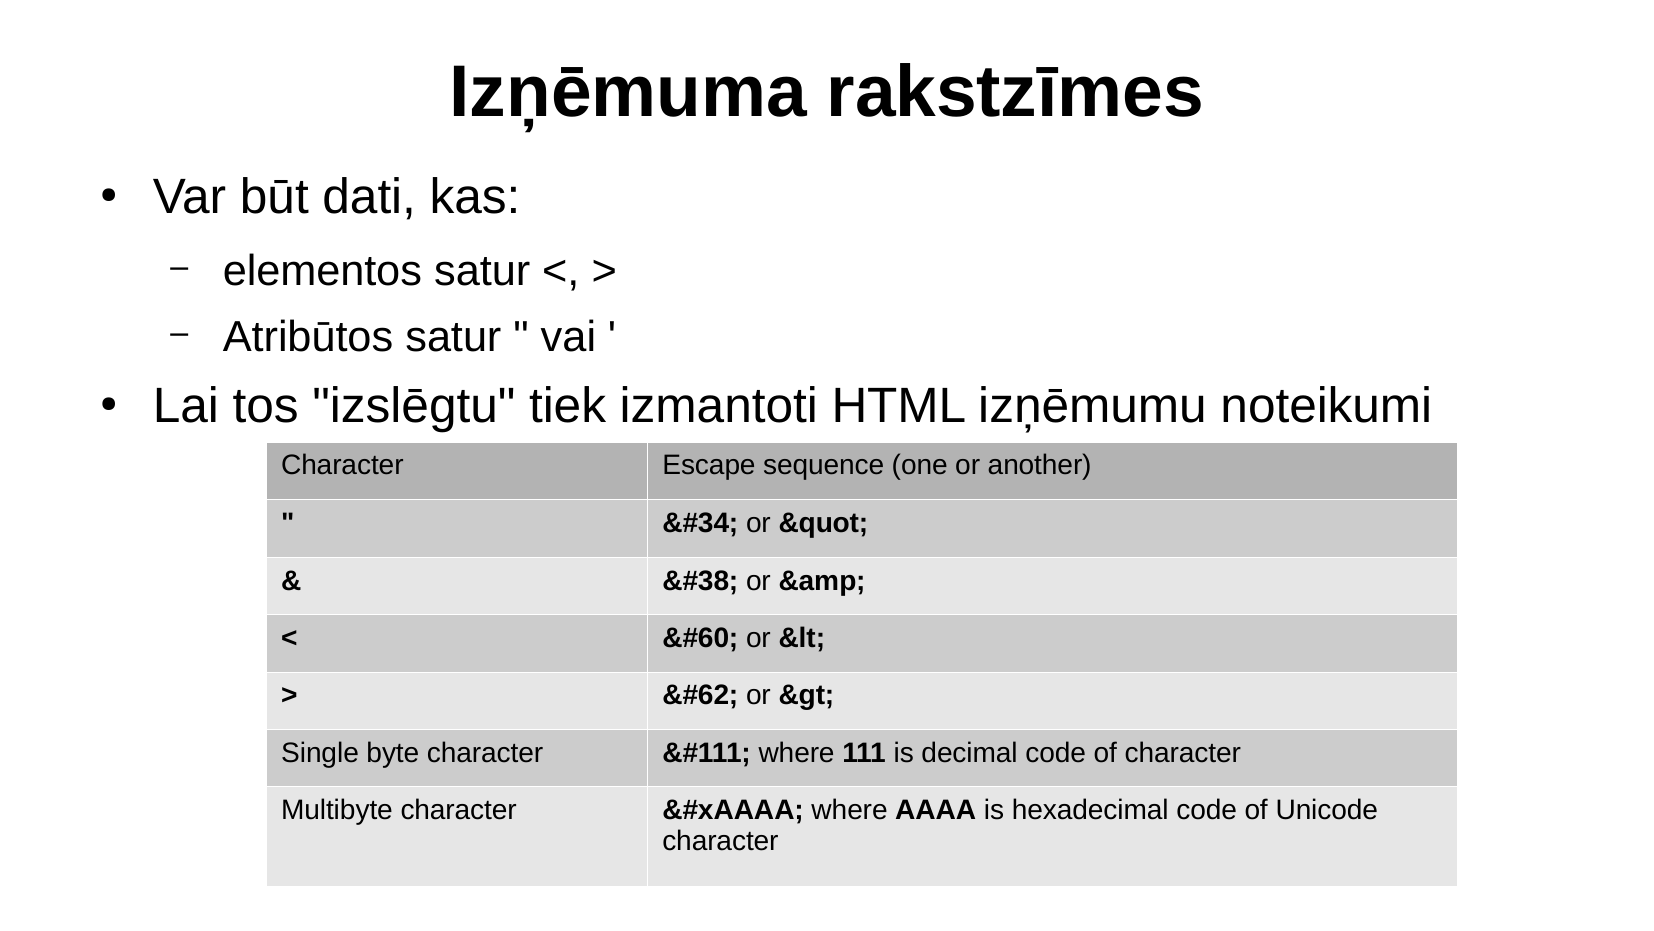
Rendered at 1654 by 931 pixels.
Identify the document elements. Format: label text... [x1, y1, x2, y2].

table_cell &#xAAAA; where AAAA is hexadecimal code of Unicode character [648, 787, 1457, 886]
table_cell < [267, 615, 647, 672]
table_cell > [267, 673, 647, 729]
title Izņēmuma rakstzīmes [82, 37, 1571, 147]
table_cell Single byte character [267, 730, 647, 786]
list Var būt dati, kas: elementos satur <, > Atribūtos satur " vai ' Lai tos "izslēgtu" tiek izmantoti HTML izņēmumu noteikumi [82, 168, 1583, 435]
table_cell &#60; or &lt; [648, 615, 1457, 672]
table_cell &#38; or &amp; [648, 558, 1457, 614]
table_cell Multibyte character [267, 787, 647, 886]
table_cell & [267, 558, 647, 614]
table_cell &#111; where 111 is decimal code of character [648, 730, 1457, 786]
table_header Escape sequence (one or another) [648, 443, 1457, 499]
table_cell &#34; or &quot; [648, 500, 1457, 557]
table_cell &#62; or &gt; [648, 673, 1457, 729]
table_cell " [267, 500, 647, 557]
table_header Character [267, 443, 647, 499]
